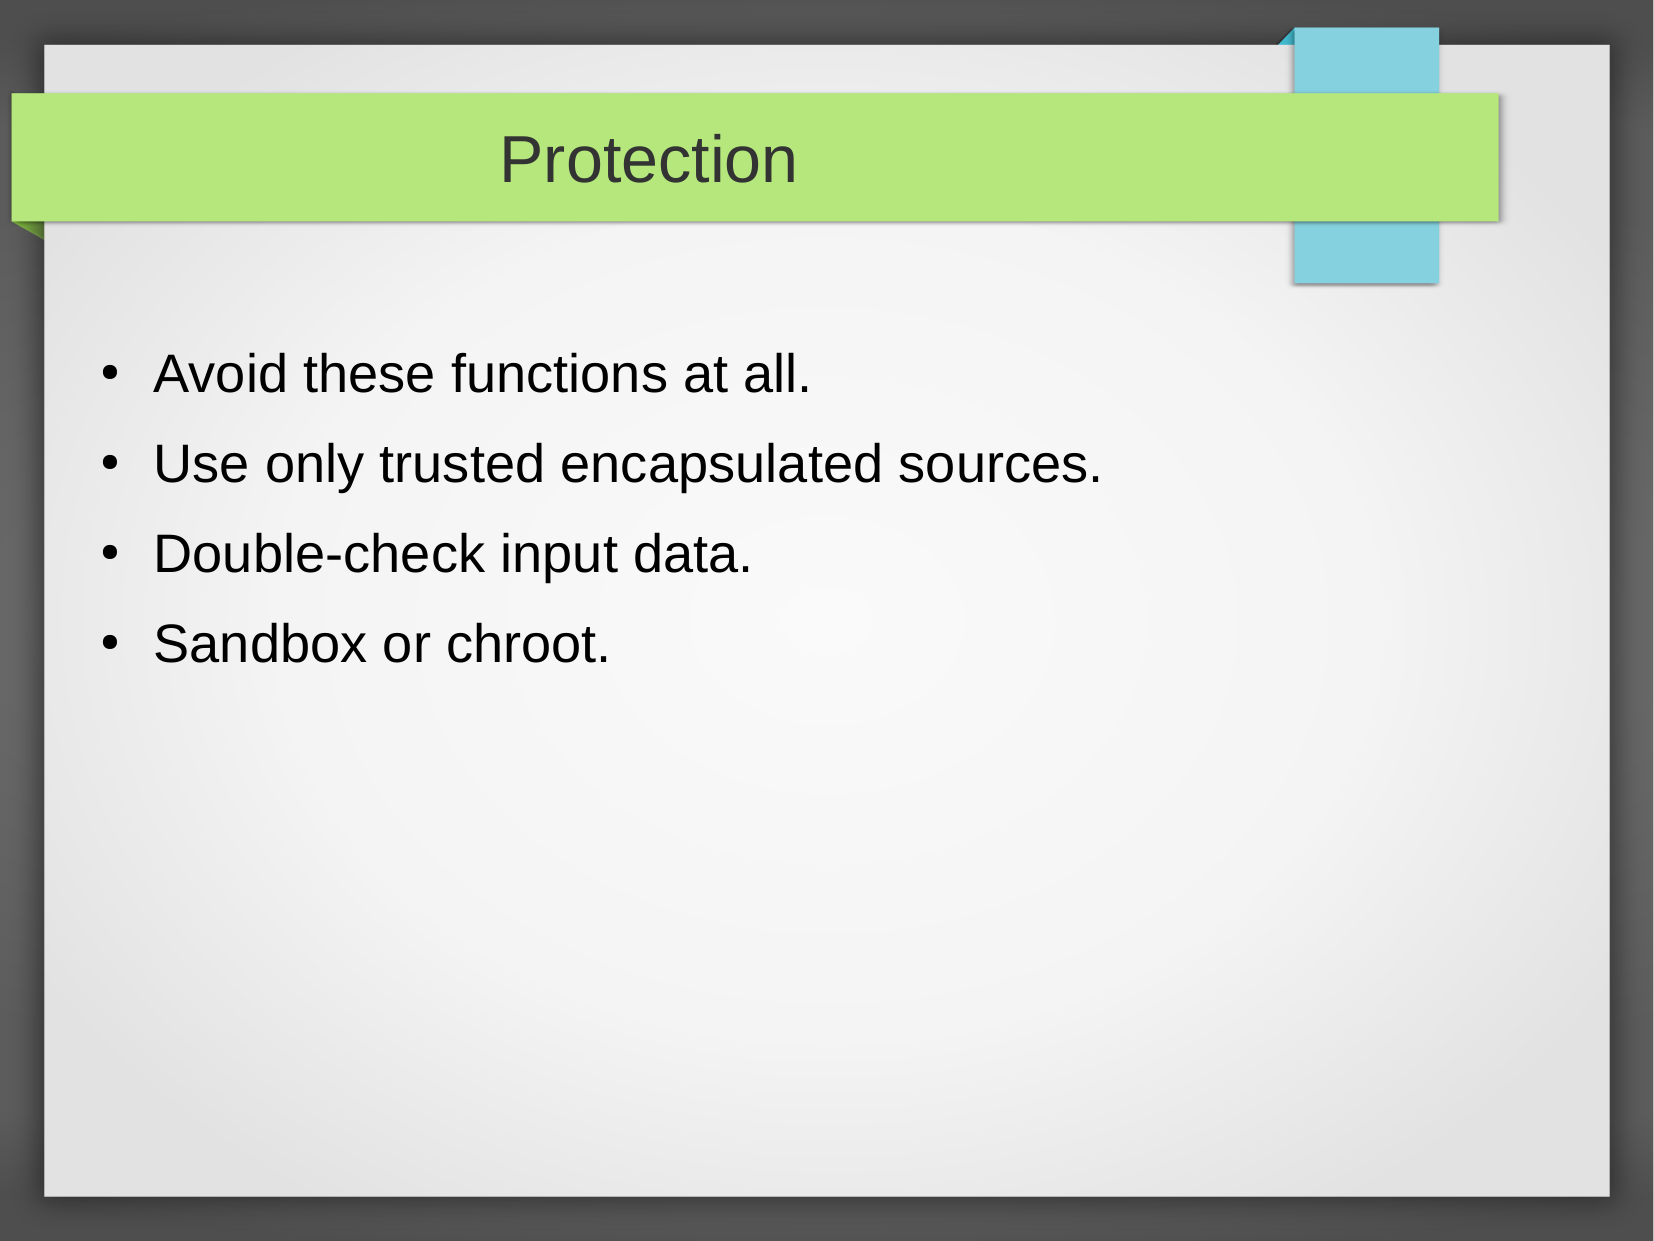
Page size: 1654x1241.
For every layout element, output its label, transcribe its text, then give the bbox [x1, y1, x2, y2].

picture [0, 0, 1654, 1241]
title Protection [70, 106, 1229, 213]
list Avoid these functions at all. Use only trusted encapsulated sources. Double-check input data. Sandbox or chroot. [82, 343, 1538, 1063]
